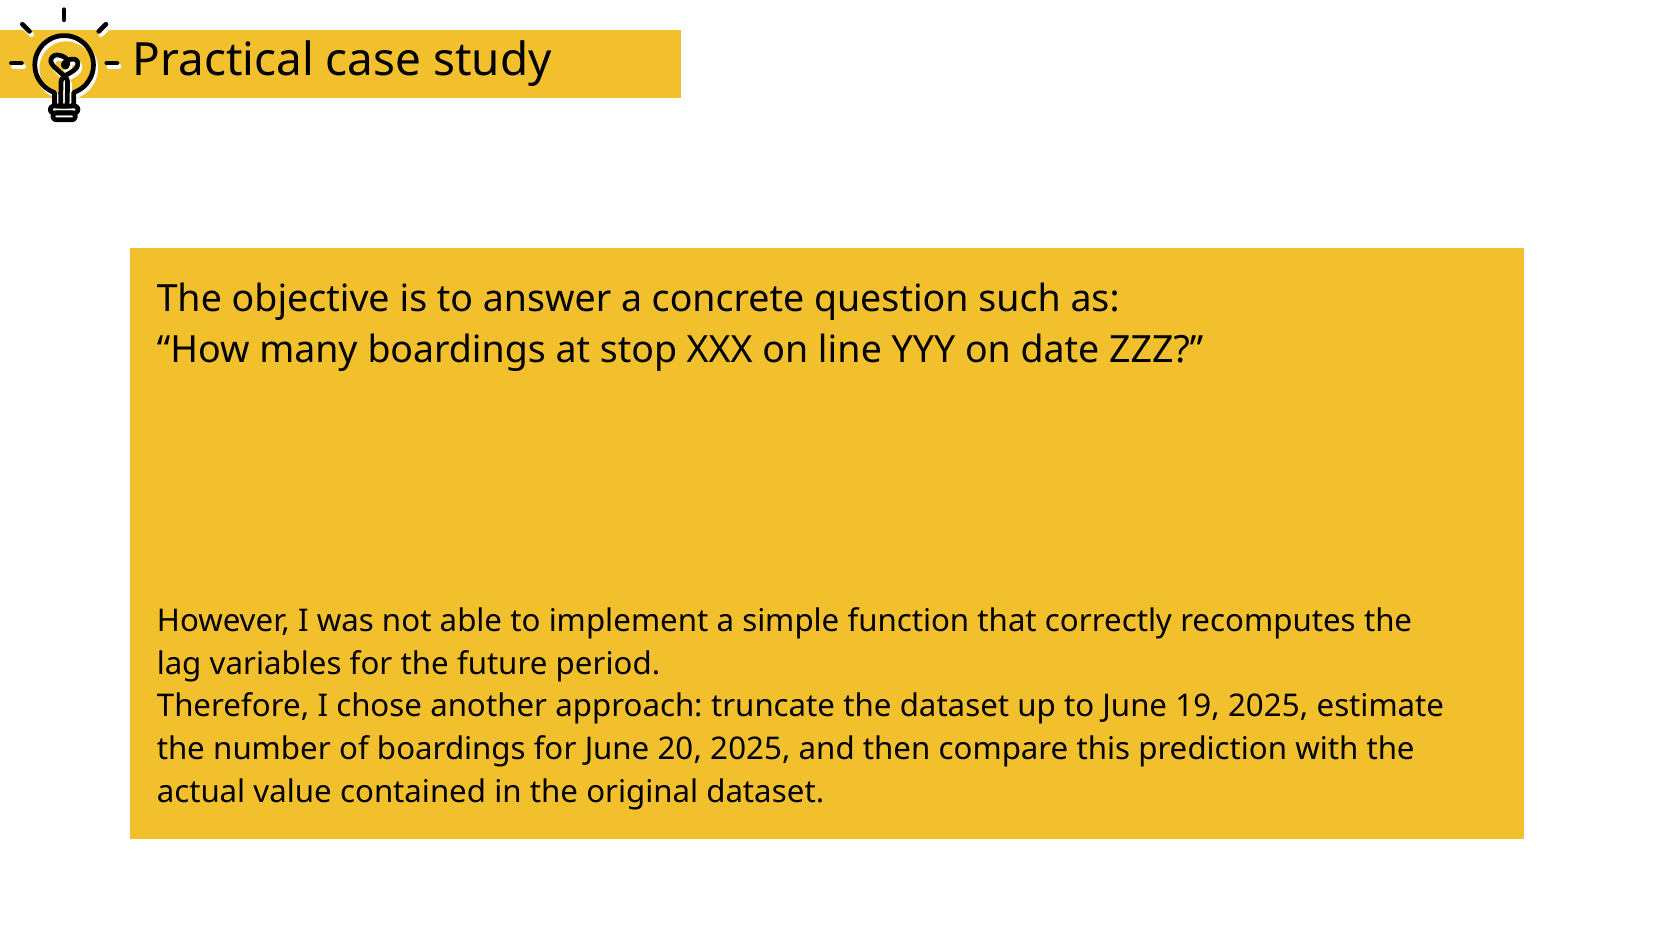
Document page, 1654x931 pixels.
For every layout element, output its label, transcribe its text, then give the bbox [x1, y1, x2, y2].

text_box The objective is to answer a concrete question such as: “How many boardings at stop XXX on line YYY on date ZZZ?” [142, 264, 1506, 502]
text_box However, I was not able to implement a simple function that correctly recomputes the lag variables for the future period. Therefore, I chose another approach: truncate the dataset up to June 19, 2025, estimate the number of boardings for June 20, 2025, and then compare this prediction with the actual value contained in the original dataset. [142, 590, 1477, 931]
subtitle Practical case study [132, 17, 677, 97]
